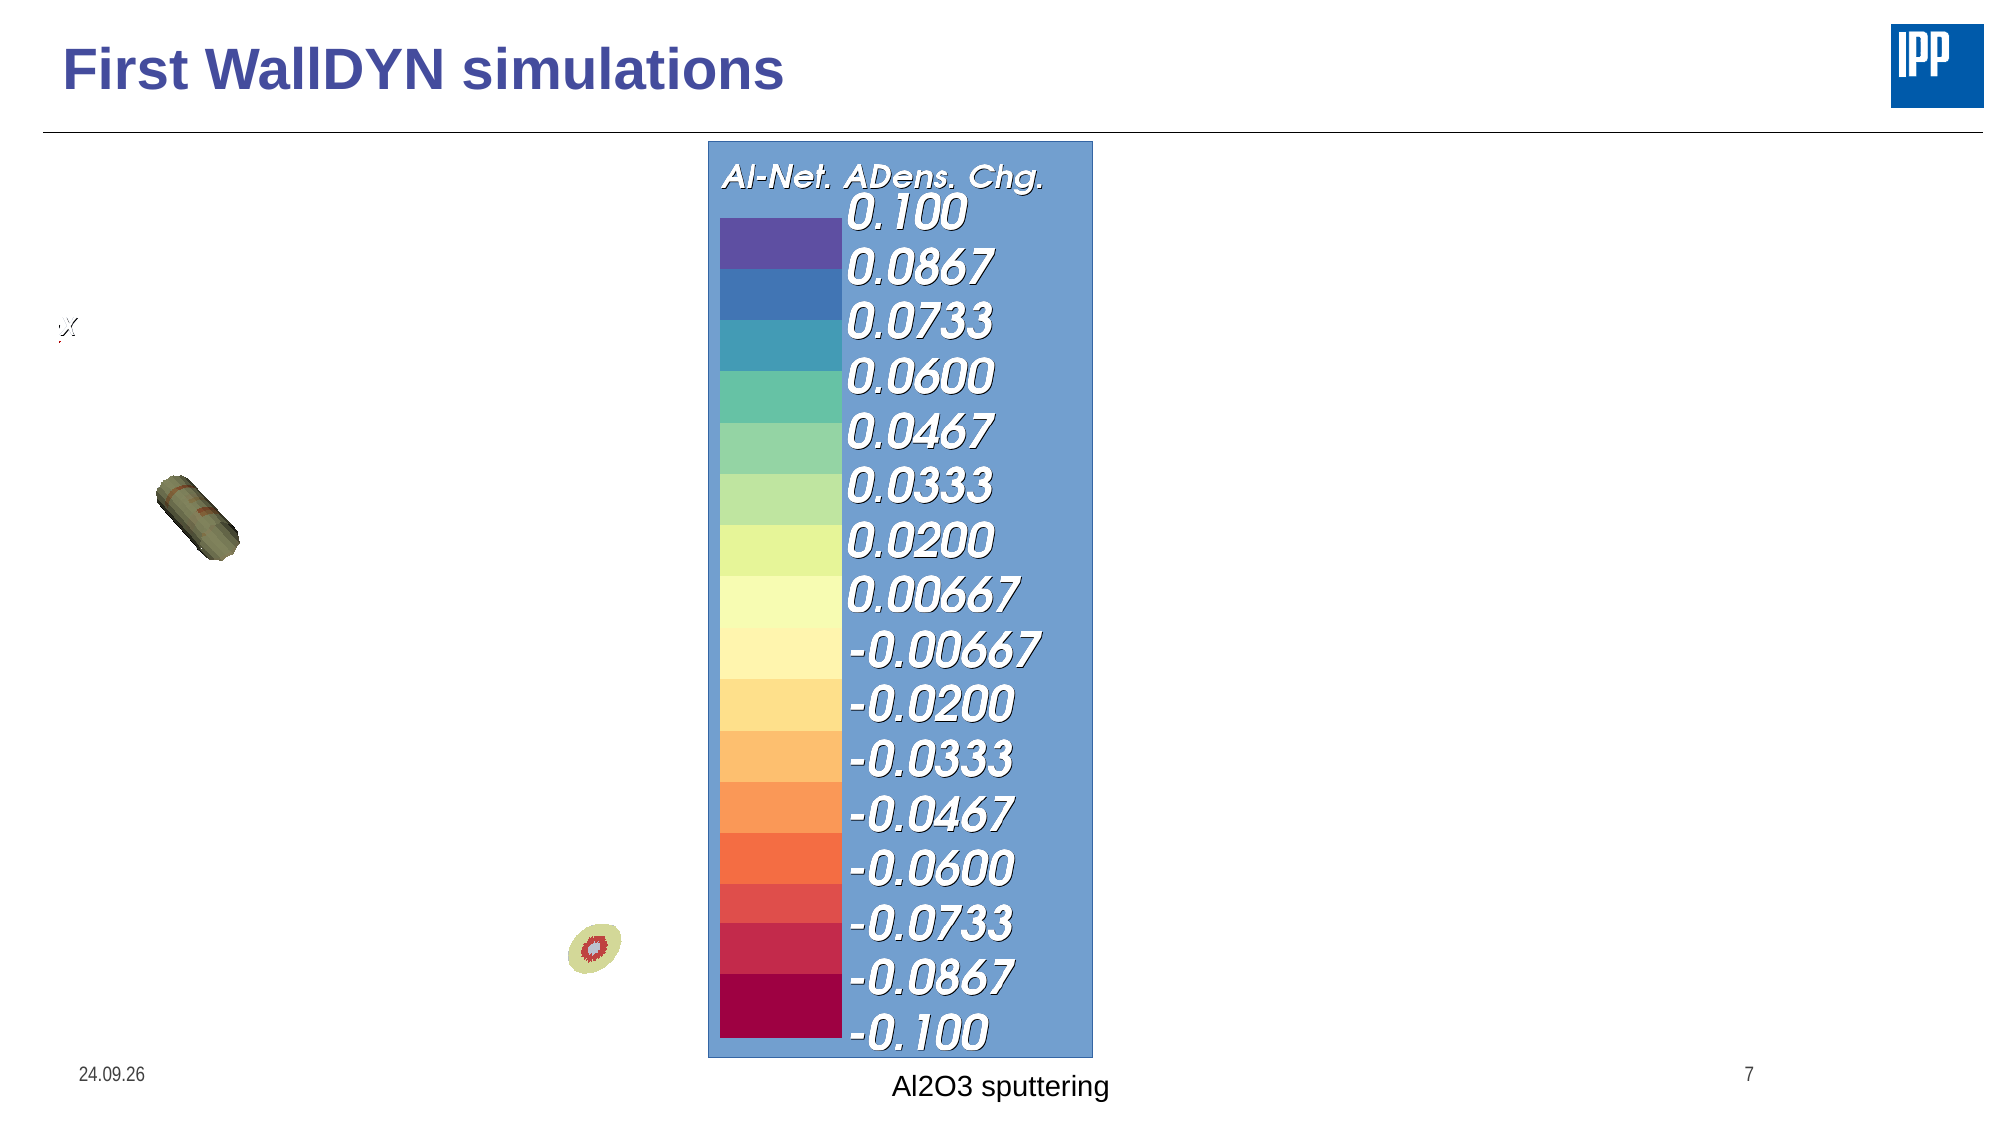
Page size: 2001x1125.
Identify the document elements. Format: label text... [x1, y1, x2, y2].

picture [59, 141, 1064, 1087]
text_box [1064, 141, 1093, 1058]
text_box First WallDYN simulations [47, 29, 801, 110]
